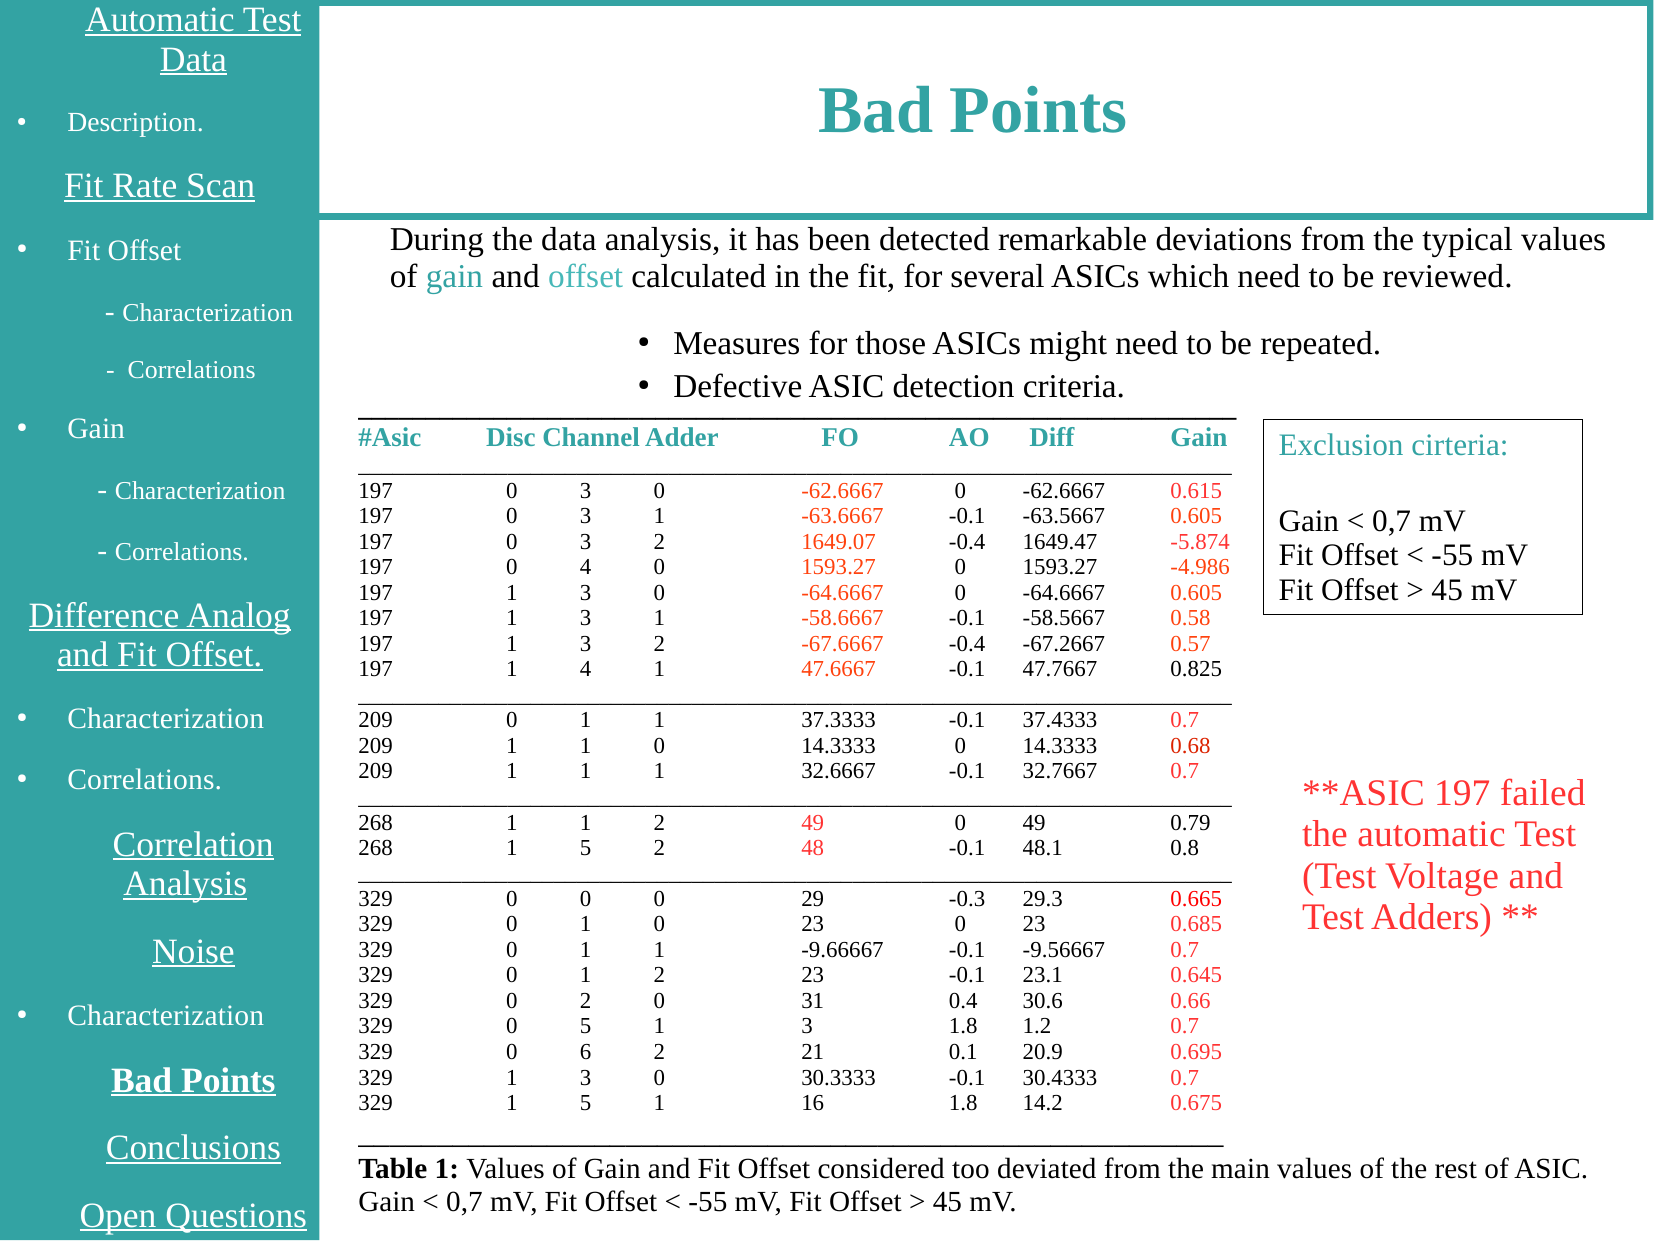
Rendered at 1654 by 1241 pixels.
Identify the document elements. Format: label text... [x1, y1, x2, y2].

text_box **ASIC 197 failed the automatic Test (Test Voltage and Test Adders) ** [1287, 764, 1607, 946]
text_box _________________________________________________________________ #Asic Disc Channel Adder FO AO Diff Gain ____________________________________________________________________________ 197 0 3 0 -62.6667 0 -62.6667 0.615 197 0 3 1 -63.6667 -0.1 -63.5667 0.605 197 0 3 2 1649.07 -0.4 1649.47 -5.874 197 0 4 0 1593.27 0 1593.27 -4.986 197 1 3 0 -64.6667 0 -64.6667 0.605 197 1 3 1 -58.6667 -0.1 -58.5667 0.58 197 1 3 2 -67.6667 -0.4 -67.2667 0.57 197 1 4 1 47.6667 -0.1 47.7667 0.825 ____________________________________________________________________________ 209 0 1 1 37.3333 -0.1 37.4333 0.7 209 1 1 0 14.3333 0 14.3333 0.68 209 1 1 1 32.6667 -0.1 32.7667 0.7 ____________________________________________________________________________ 268 1 1 2 49 0 49 0.79 268 1 5 2 48 -0.1 48.1 0.8 ____________________________________________________________________________ 329 0 0 0 29 -0.3 29.3 0.665 329 0 1 0 23 0 23 0.685 329 0 1 1 -9.66667 -0.1 -9.56667 0.7 329 0 1 2 23 -0.1 23.1 0.645 329 0 2 0 31 0.4 30.6 0.66 329 0 5 1 3 1.8 1.2 0.7 329 0 6 2 21 0.1 20.9 0.695 329 1 3 0 30.3333 -0.1 30.4333 0.7 329 1 5 1 16 1.8 14.2 0.675 _______________________________________________________ [343, 385, 1252, 1145]
text_box Exclusion cirteria: Gain < 0,7 mV Fit Offset < -55 mV Fit Offset > 45 mV [1263, 419, 1583, 615]
list During the data analysis, it has been detected remarkable deviations from the typical values of gain and offset calculated in the fit, for several ASICs which need to be reviewed. Measures for those ASICs might need to be repeated. Defective ASIC detection criteria. [320, 220, 1642, 1241]
text_box Table 1: Values of Gain and Fit Offset considered too deviated from the main values of the rest of ASIC. Gain < 0,7 mV, Fit Offset < -55 mV, Fit Offset > 45 mV. [343, 1145, 1642, 1225]
title Bad Points [320, 2, 1651, 217]
list Automatic Test Data Description. Fit Rate Scan Fit Offset - Characterization - Correlations Gain - Characterization - Correlations. Difference Analog and Fit Offset. Characterization Correlations. Correlation Analysis Noise Characterization Bad Points Conclusions Open Questions [0, 0, 320, 1241]
